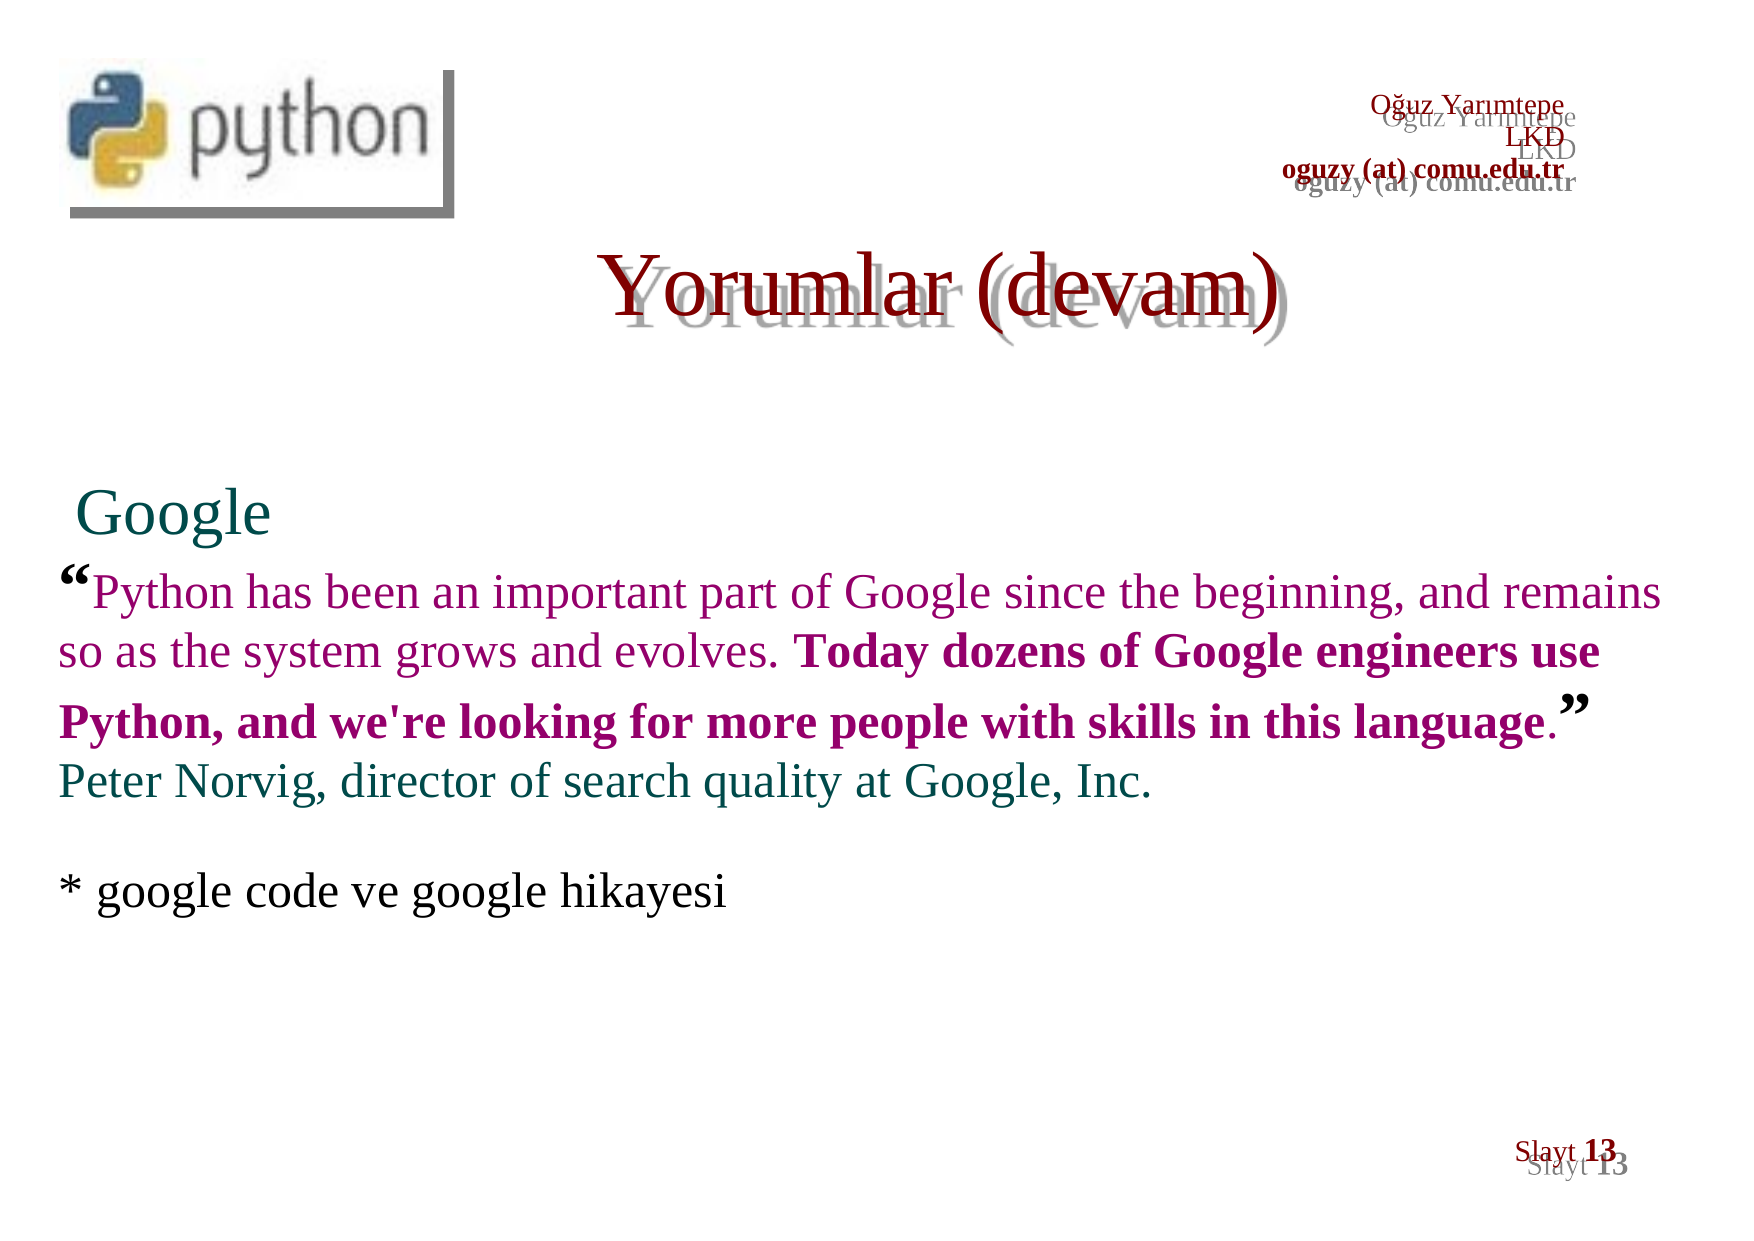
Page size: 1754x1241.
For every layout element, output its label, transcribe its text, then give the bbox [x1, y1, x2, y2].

subtitle Google “Python has been an important part of Google since the beginning, and remains so as the system grows and evolves. Today dozens of Google engineers use Python, and we're looking for more people with skills in this language.” Peter Norvig, director of search quality at Google, Inc. * google code ve google hikayesi [59, 360, 1695, 1034]
picture [59, 58, 443, 207]
title Yorumlar (devam) [194, 214, 1684, 355]
